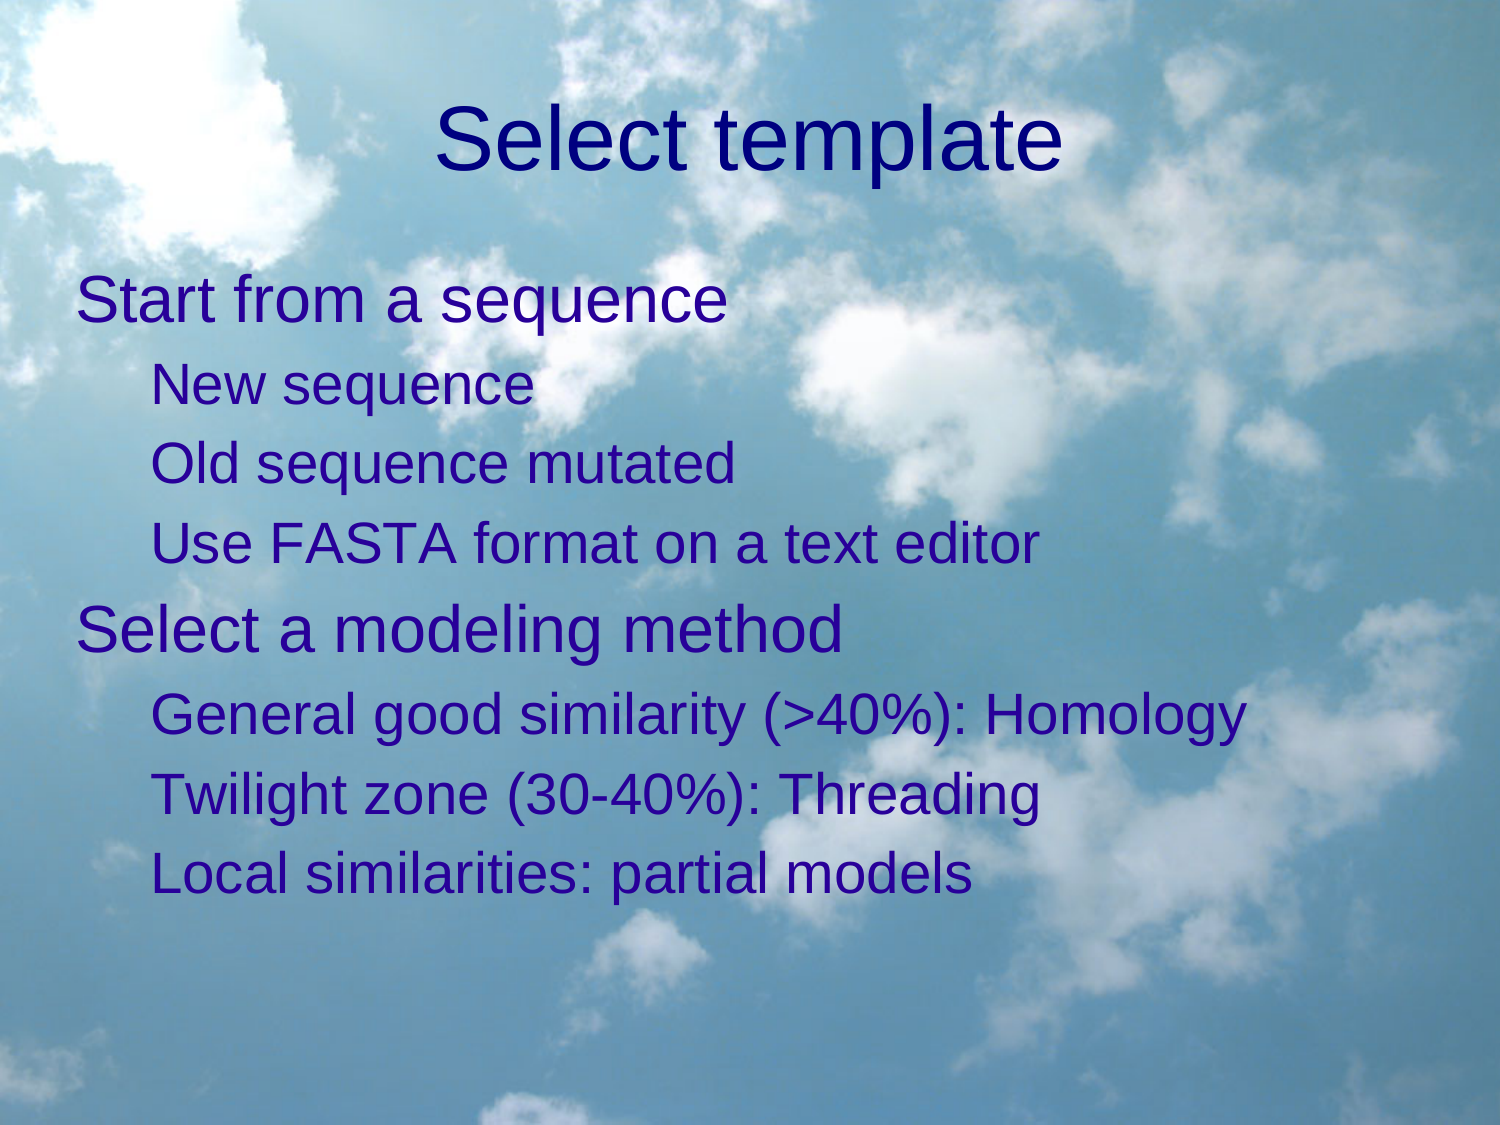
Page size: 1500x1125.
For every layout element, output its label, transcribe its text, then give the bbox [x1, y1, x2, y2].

title Select template [75, 52, 1426, 226]
picture [0, 0, 1500, 1125]
list Start from a sequence New sequence Old sequence mutated Use FASTA format on a text editor Select a modeling method General good similarity (>40%): Homology Twilight zone (30-40%): Threading Local similarities: partial models [75, 262, 1426, 906]
